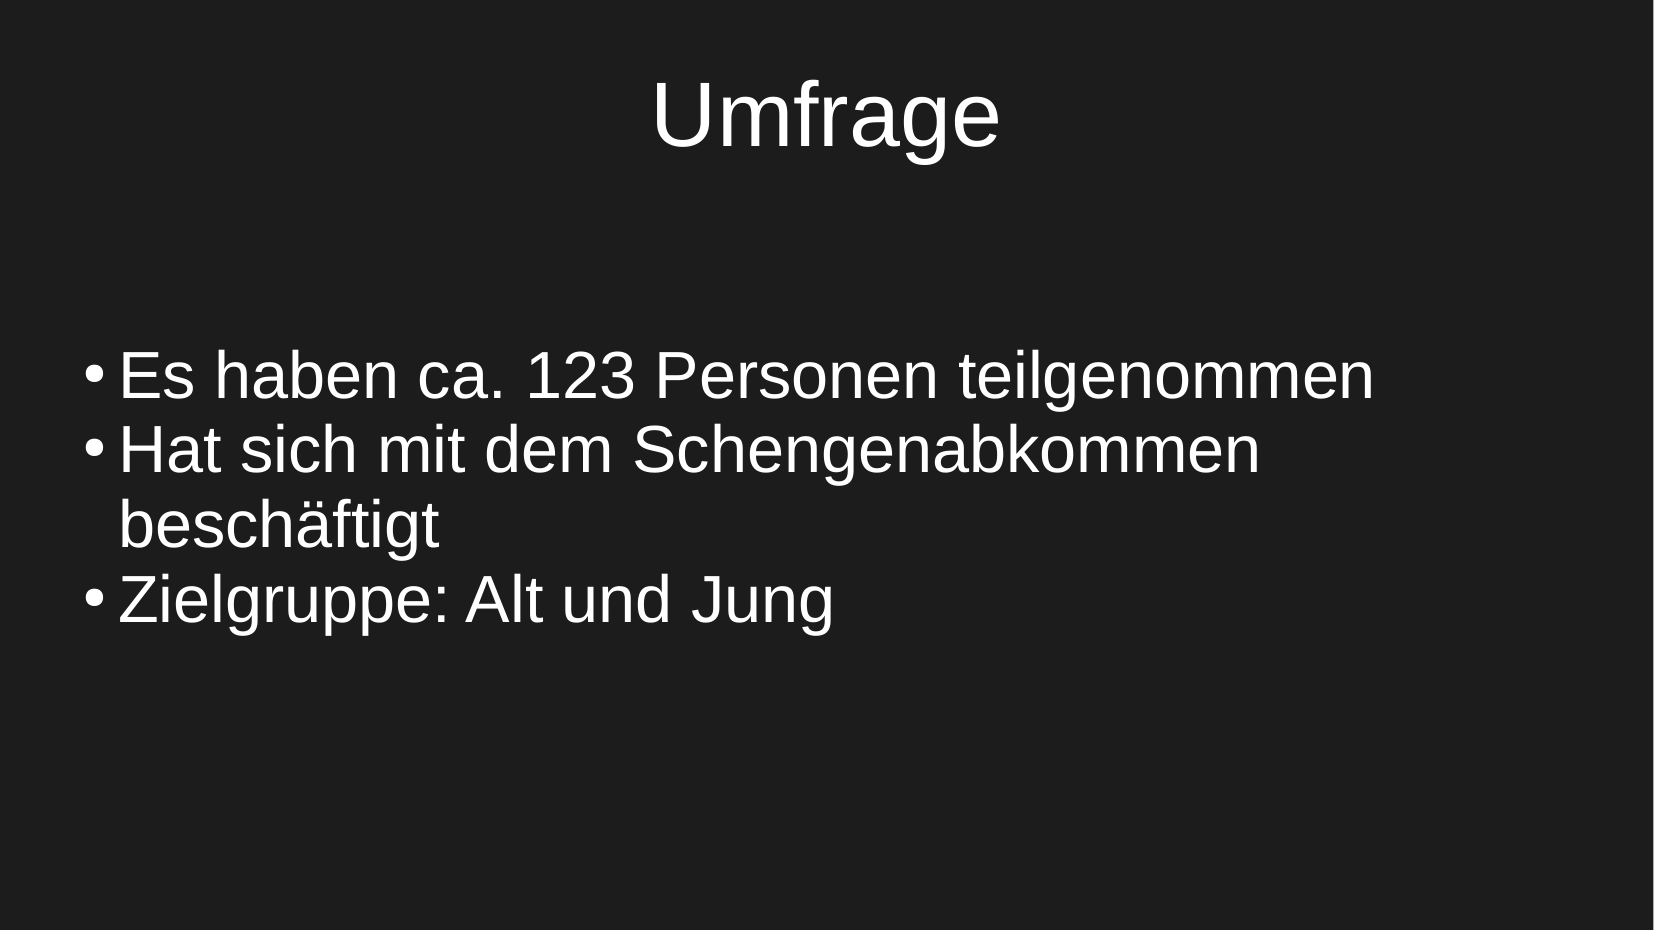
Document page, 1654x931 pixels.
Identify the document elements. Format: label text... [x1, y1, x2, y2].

title Umfrage [82, 36, 1571, 193]
subtitle Es haben ca. 123 Personen teilgenommen Hat sich mit dem Schengenabkommen beschäftigt Zielgruppe: Alt und Jung [82, 217, 1571, 757]
